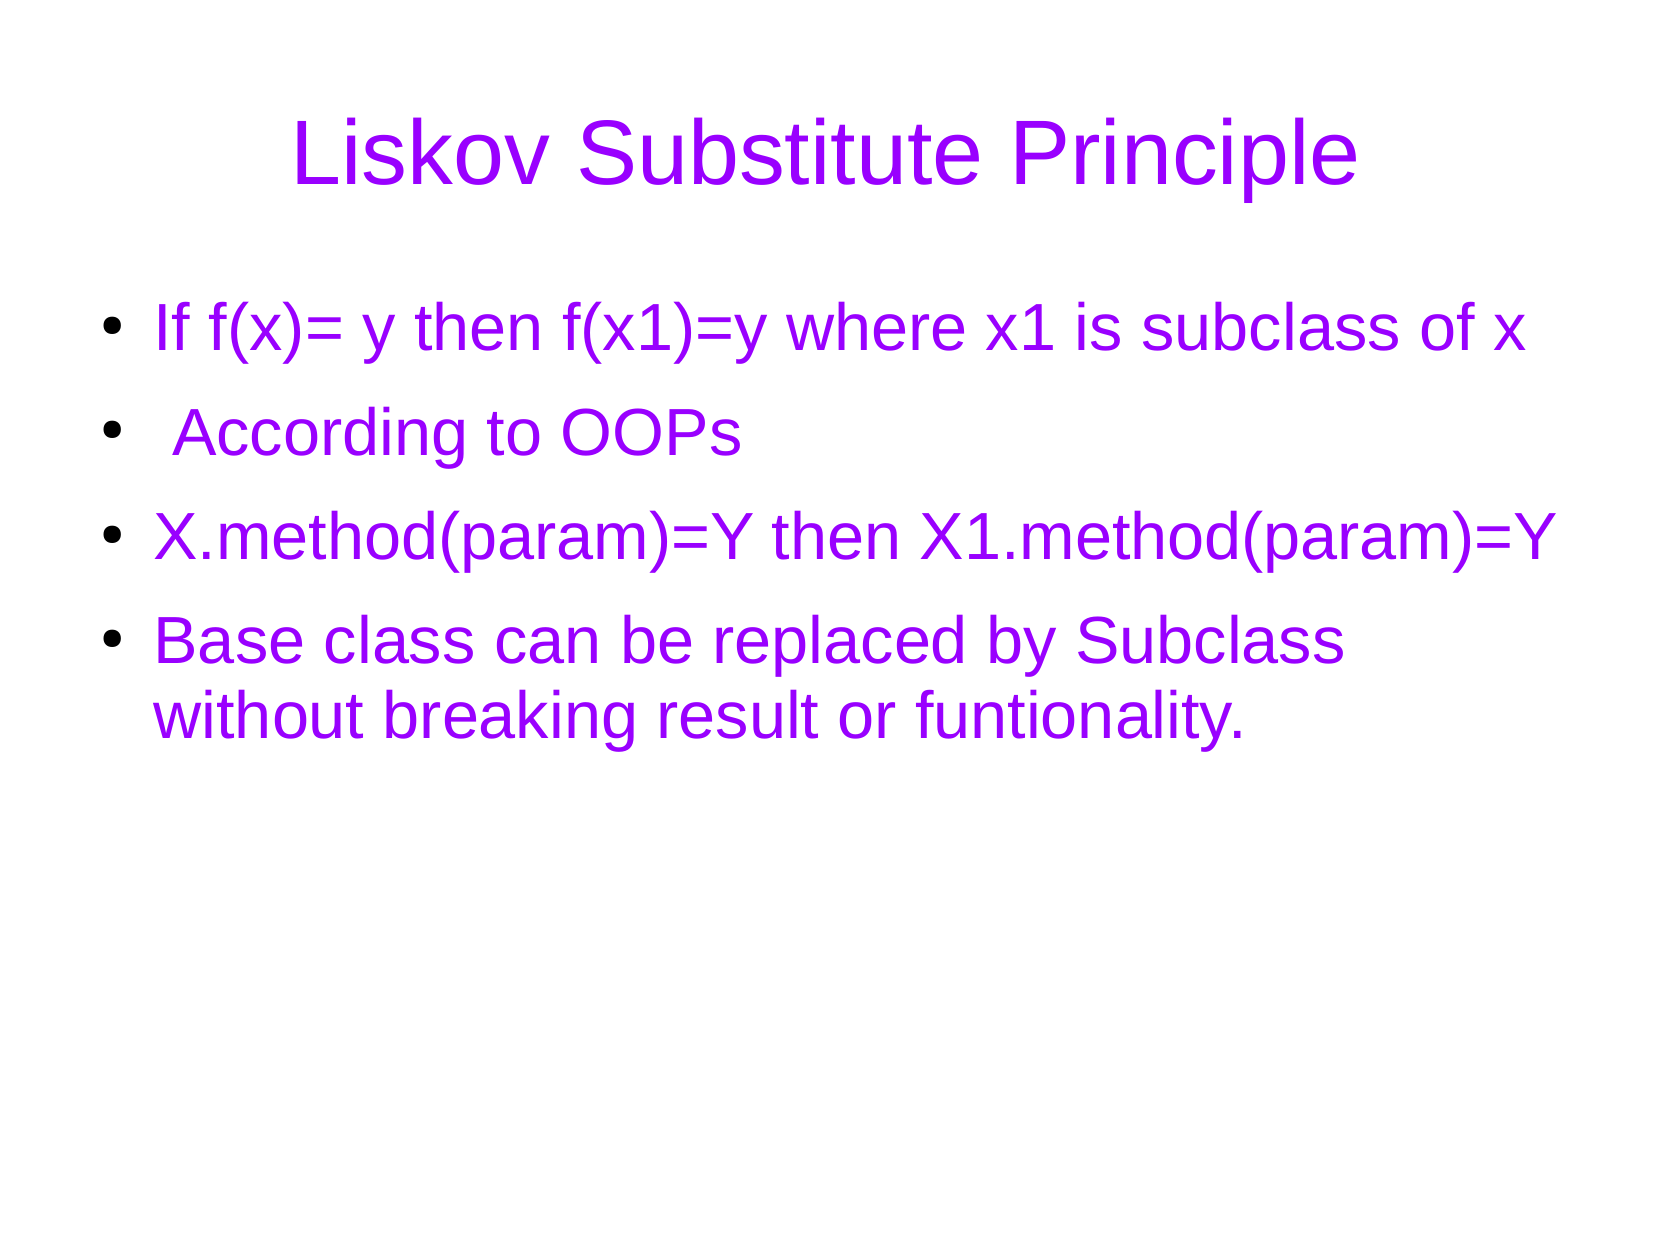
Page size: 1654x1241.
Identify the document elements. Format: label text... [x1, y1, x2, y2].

title Liskov Substitute Principle [82, 49, 1571, 257]
list If f(x)= y then f(x1)=y where x1 is subclass of x According to OOPs X.method(param)=Y then X1.method(param)=Y Base class can be replaced by Subclass without breaking result or funtionality. [82, 290, 1571, 1010]
